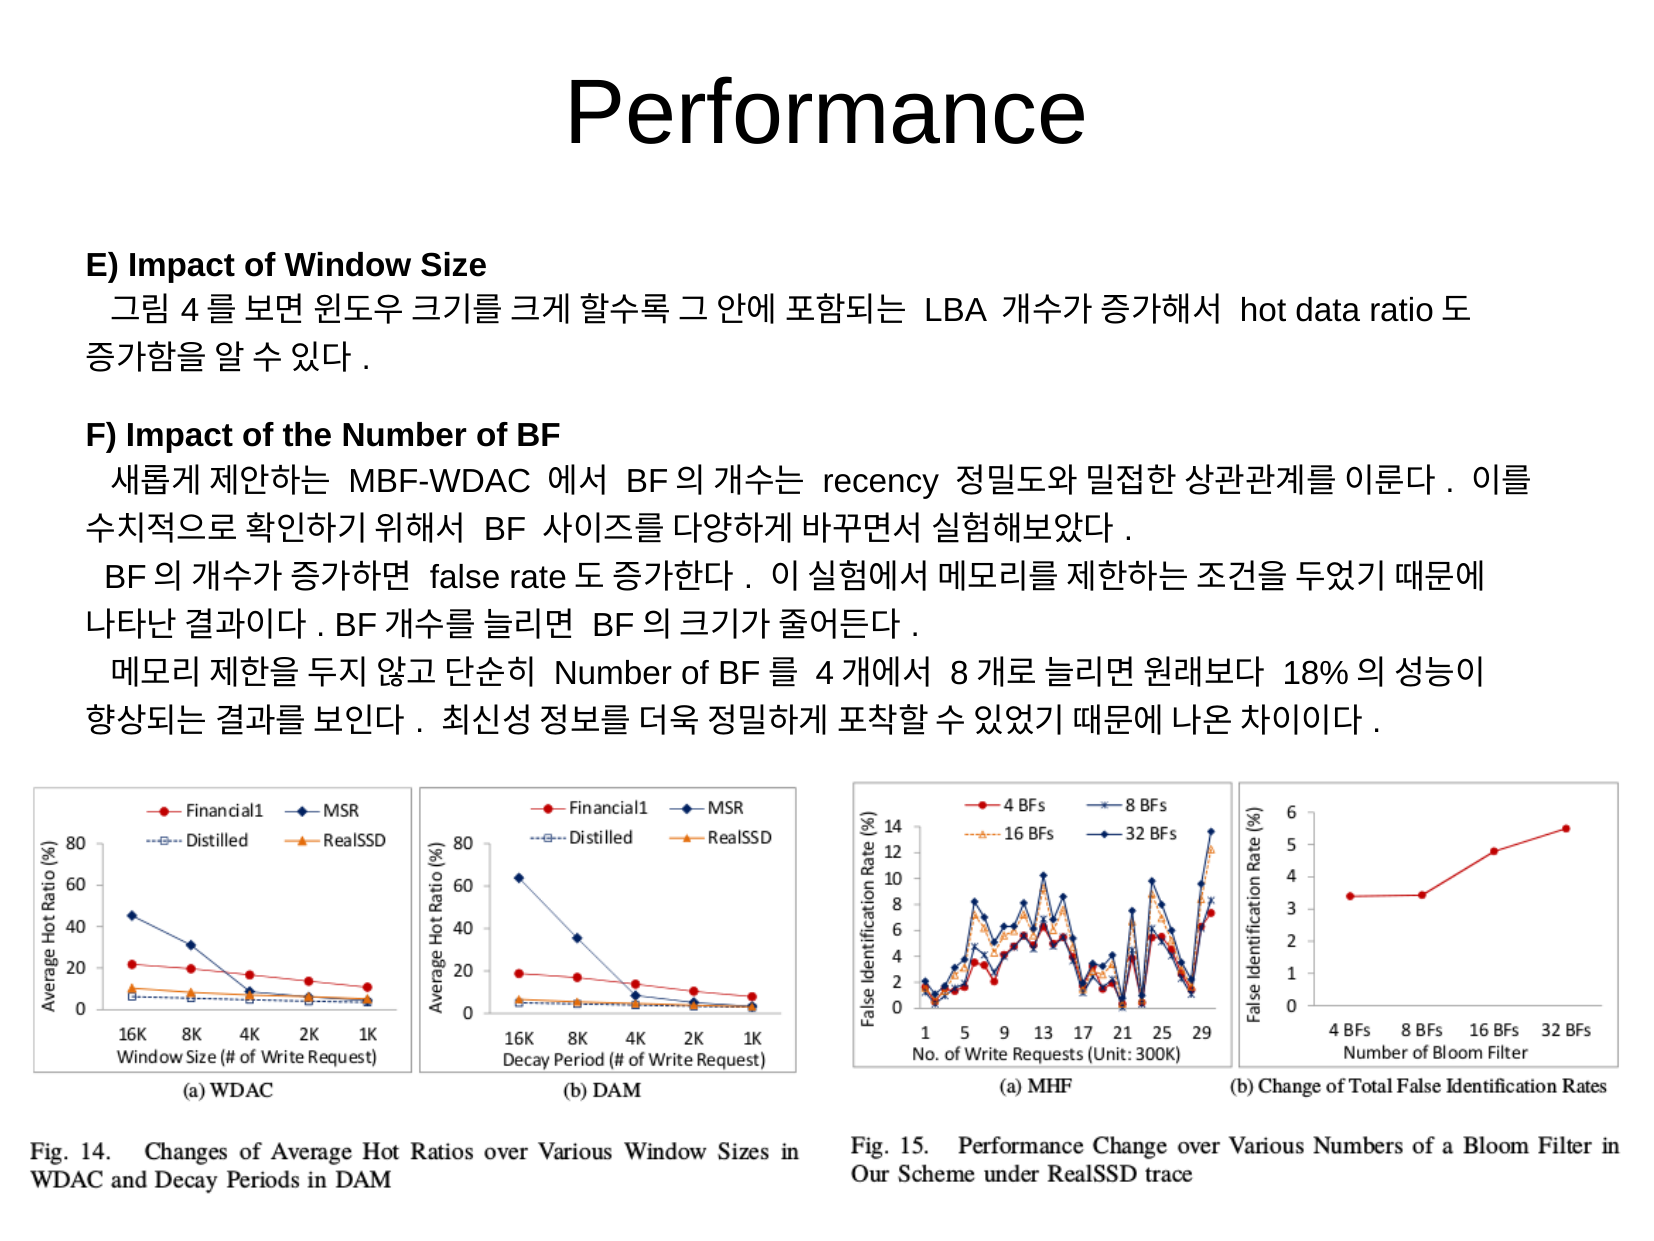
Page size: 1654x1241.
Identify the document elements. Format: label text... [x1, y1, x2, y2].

picture [15, 773, 811, 1209]
text_box E) Impact of Window Size 그림4를 보면 윈도우 크기를 크게 할수록 그 안에 포함되는 LBA 개수가 증가해서 hot data ratio도 증가함을 알 수 있다. F) Impact of the Number of BF 새롭게 제안하는 MBF-WDAC 에서 BF의 개수는 recency 정밀도와 밀접한 상관관계를 이룬다. 이를 수치적으로 확인하기 위해서 BF 사이즈를 다양하게 바꾸면서 실험해보았다. BF의 개수가 증가하면 false rate도 증가한다. 이 실험에서 메모리를 제한하는 조건을 두었기 때문에 나타난 결과이다. BF개수를 늘리면 BF의 크기가 줄어든다. 메모리 제한을 두지 않고 단순히 Number of BF를 4개에서 8개로 늘리면 원래보다 18%의 성능이 향상되는 결과를 보인다. 최신성 정보를 더욱 정밀하게 포착할 수 있었기 때문에 나온 차이이다. [70, 239, 1564, 761]
picture [840, 769, 1636, 1213]
title Performance [82, 8, 1571, 216]
